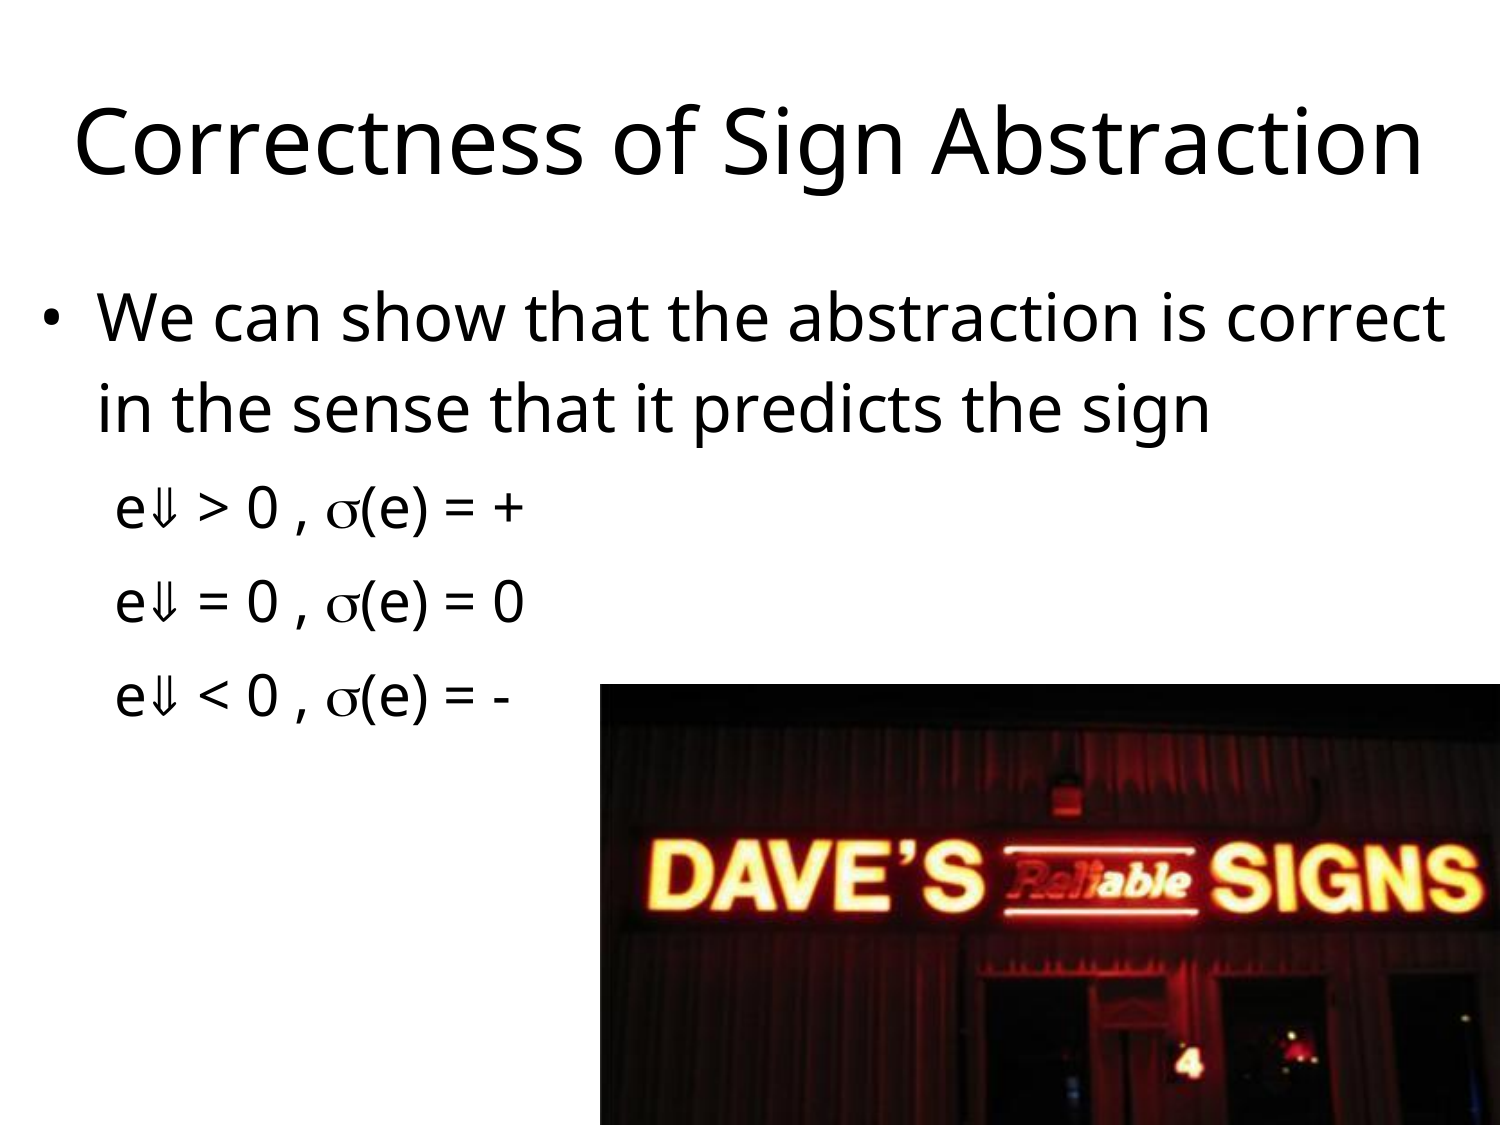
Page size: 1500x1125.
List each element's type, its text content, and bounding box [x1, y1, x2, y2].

title Correctness of Sign Abstraction [24, 45, 1476, 233]
picture [600, 684, 1500, 1125]
list We can show that the abstraction is correct in the sense that it predicts the sign e > 0 , (e) = + e = 0 , (e) = 0 e < 0 , (e) = - [24, 262, 1476, 1101]
